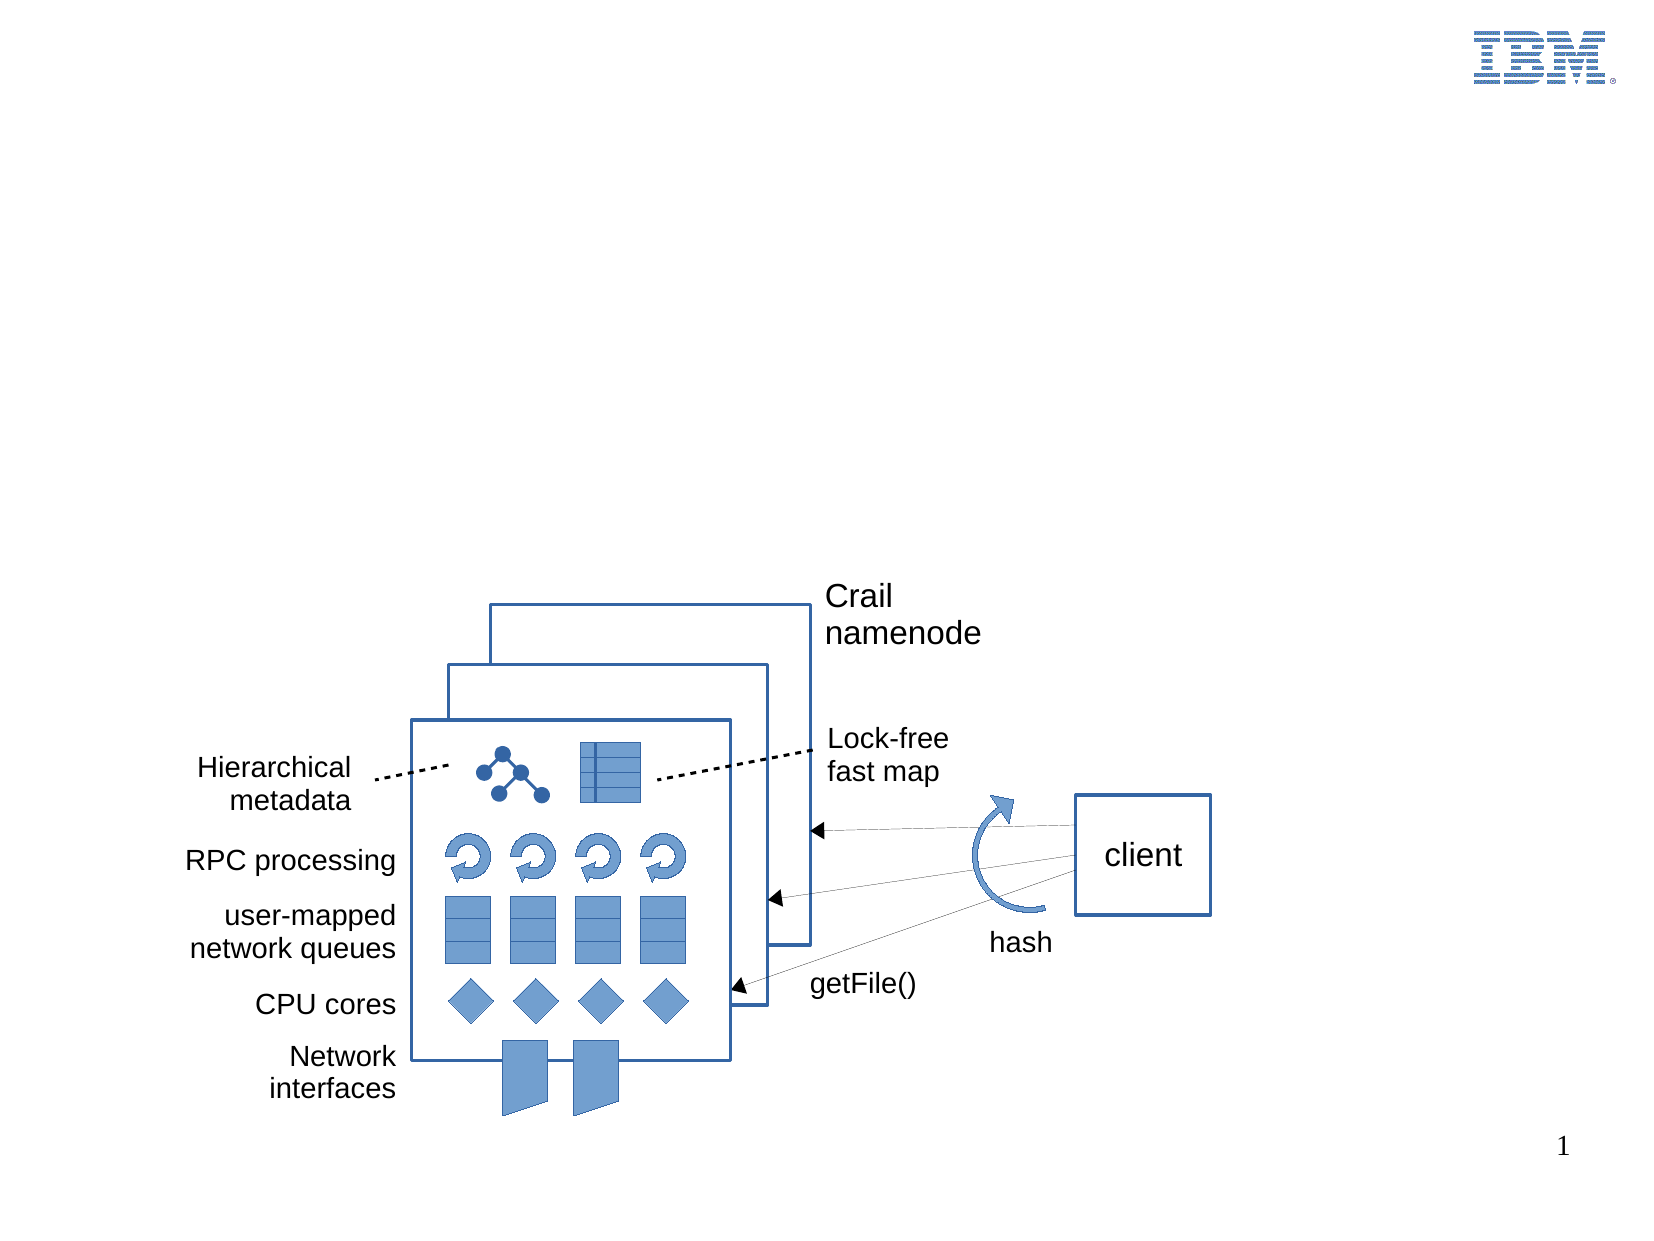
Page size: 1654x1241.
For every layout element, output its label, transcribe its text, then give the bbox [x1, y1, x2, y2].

text_box CPU cores [225, 980, 412, 1029]
text_box [972, 796, 1046, 913]
text_box Network interfaces [225, 1032, 412, 1113]
text_box RPC processing [165, 836, 412, 885]
text_box Crail namenode [810, 570, 1130, 698]
text_box Lock-free fast map [812, 714, 1000, 796]
text_box [411, 604, 811, 1116]
text_box getFile() [795, 960, 946, 1008]
text_box user-mapped network queues [165, 891, 412, 973]
text_box hash [974, 918, 1080, 967]
text_box Hierarchical metadata [180, 744, 367, 825]
text_box client [1075, 795, 1211, 916]
picture [1440, 0, 1654, 127]
